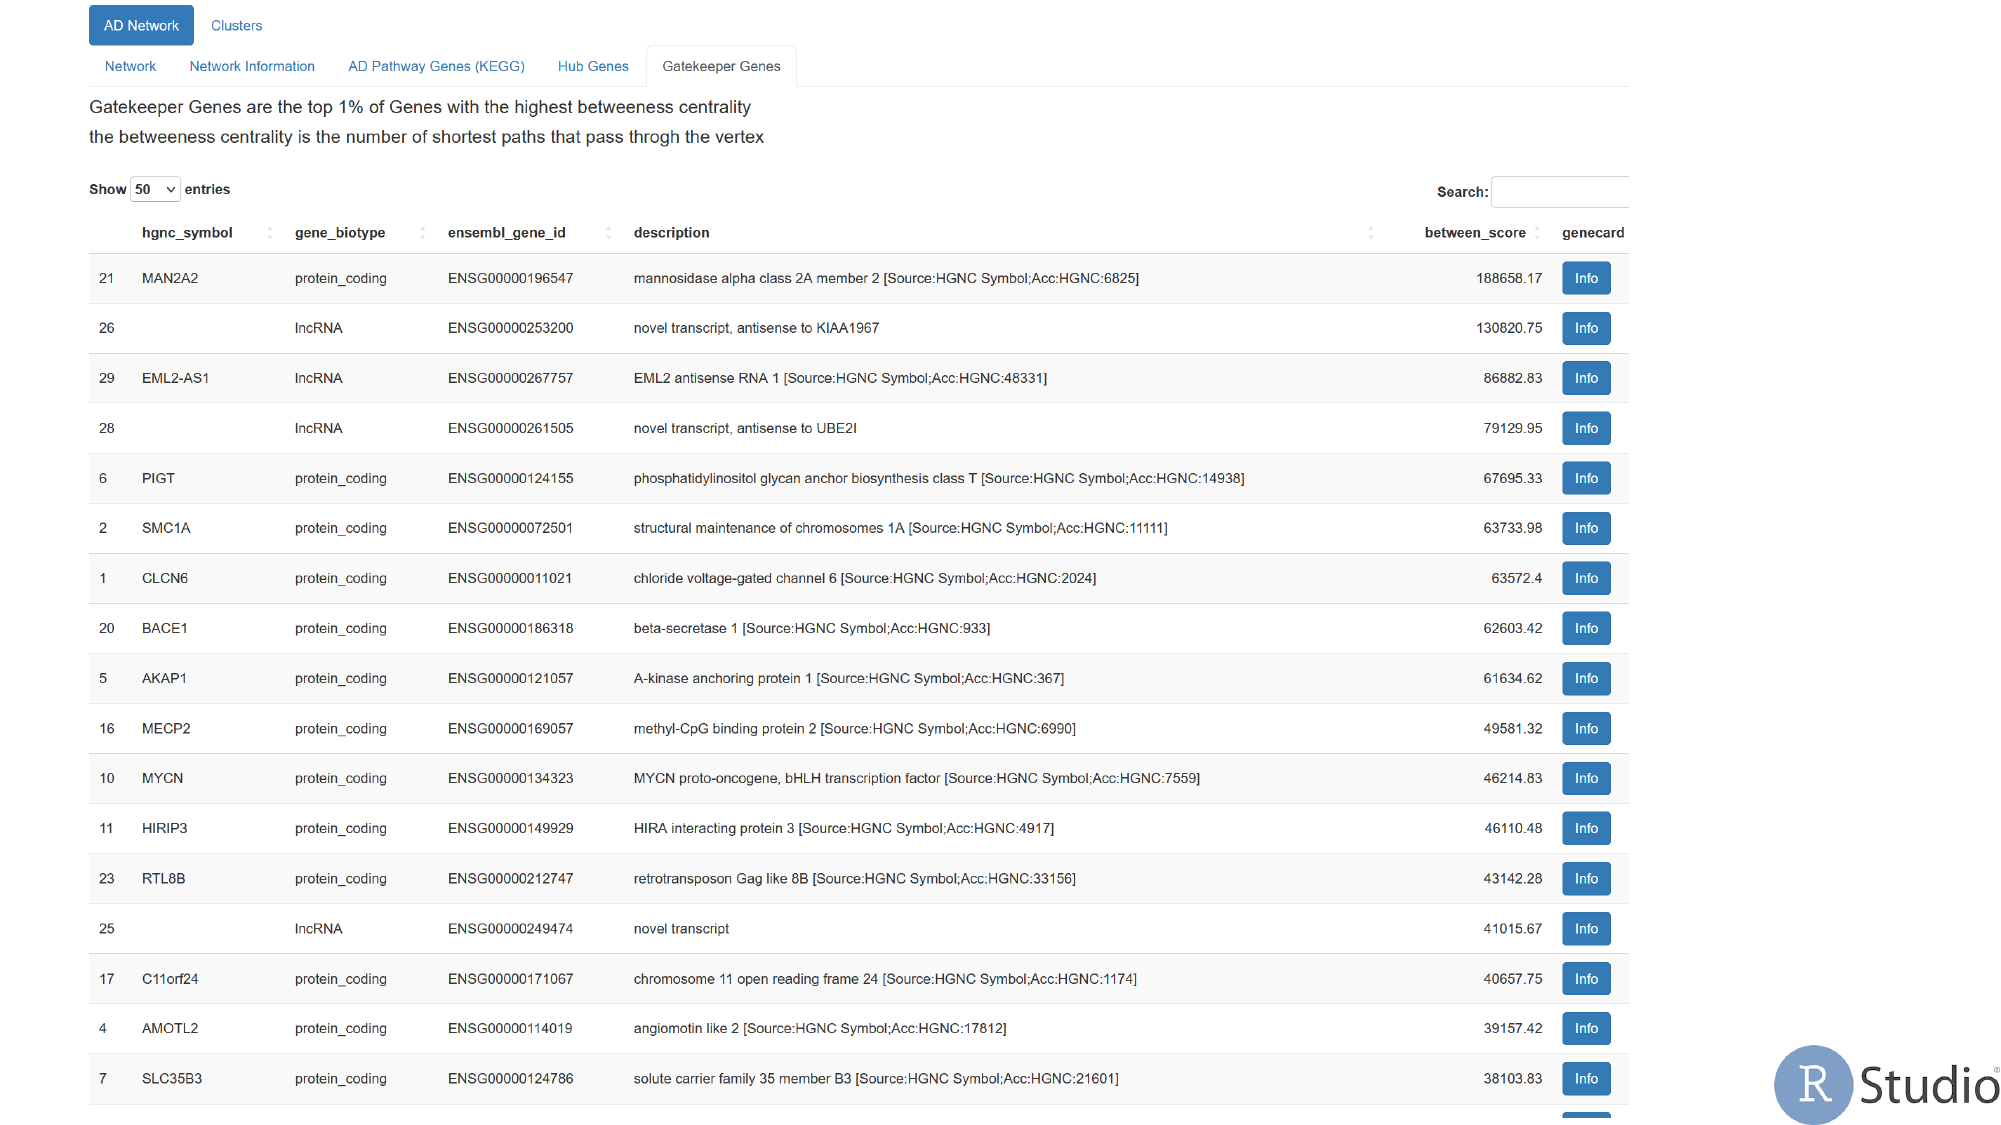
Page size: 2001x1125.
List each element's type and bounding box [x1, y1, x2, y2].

picture [1774, 1045, 2000, 1125]
picture [73, 0, 1629, 1125]
